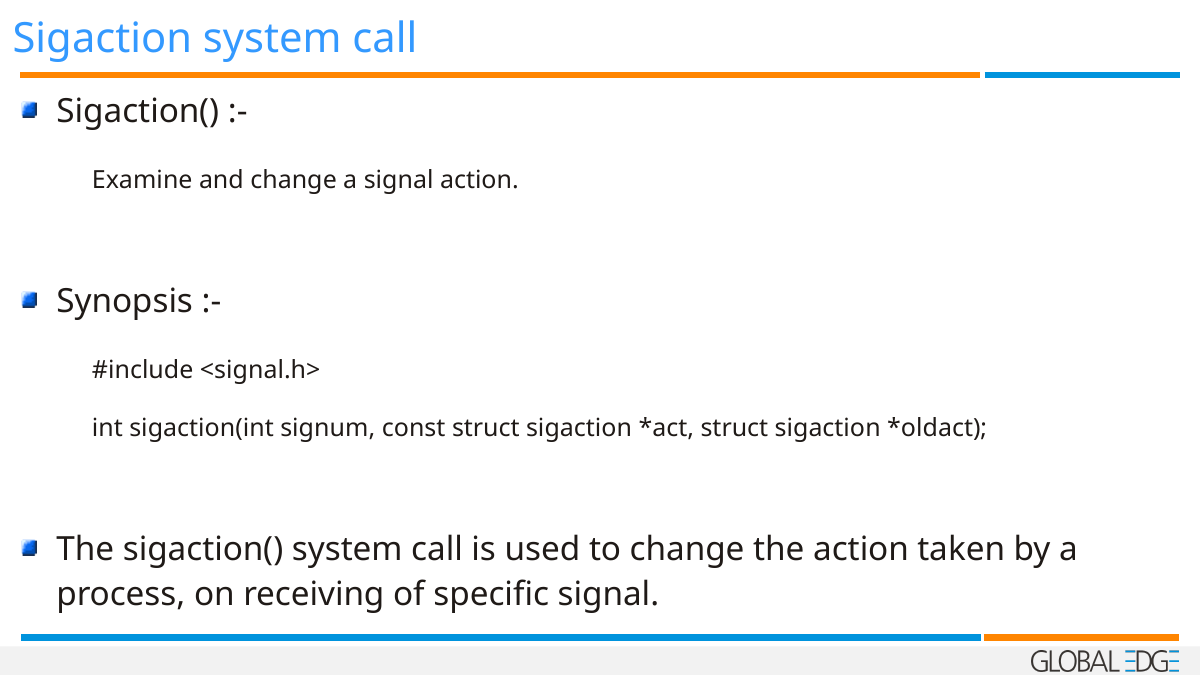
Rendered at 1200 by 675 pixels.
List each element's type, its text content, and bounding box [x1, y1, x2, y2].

title Sigaction system call [12, 9, 1088, 63]
list Sigaction() :- Examine and change a signal action. Synopsis :- #include <signal.h> int sigaction(int signum, const struct sigaction *act, struct sigaction *oldact); The sigaction() system call is used to change the action taken by a process, on receiving of specific signal. [21, 86, 1182, 627]
picture [1031, 650, 1179, 672]
